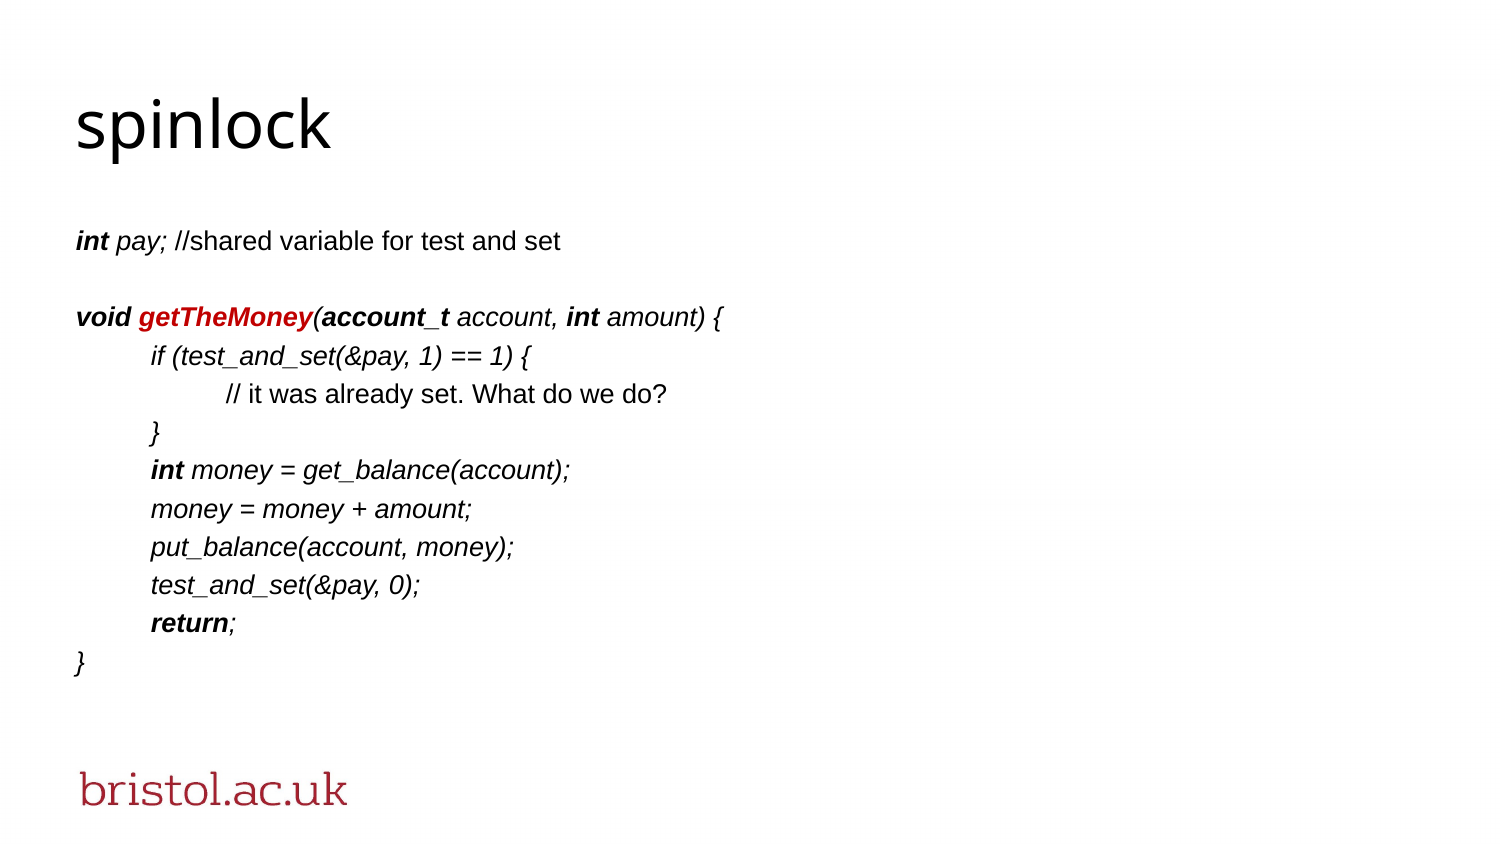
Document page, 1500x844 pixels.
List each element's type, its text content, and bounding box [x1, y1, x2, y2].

list int pay; //shared variable for test and set void getTheMoney(account_t account, int amount) { if (test_and_set(&pay, 1) == 1) { // it was already set. What do we do? } int money = get_balance(account); money = money + amount; put_balance(account, money); test_and_set(&pay, 0); return; } [60, 224, 1440, 699]
title spinlock [60, 44, 1440, 209]
